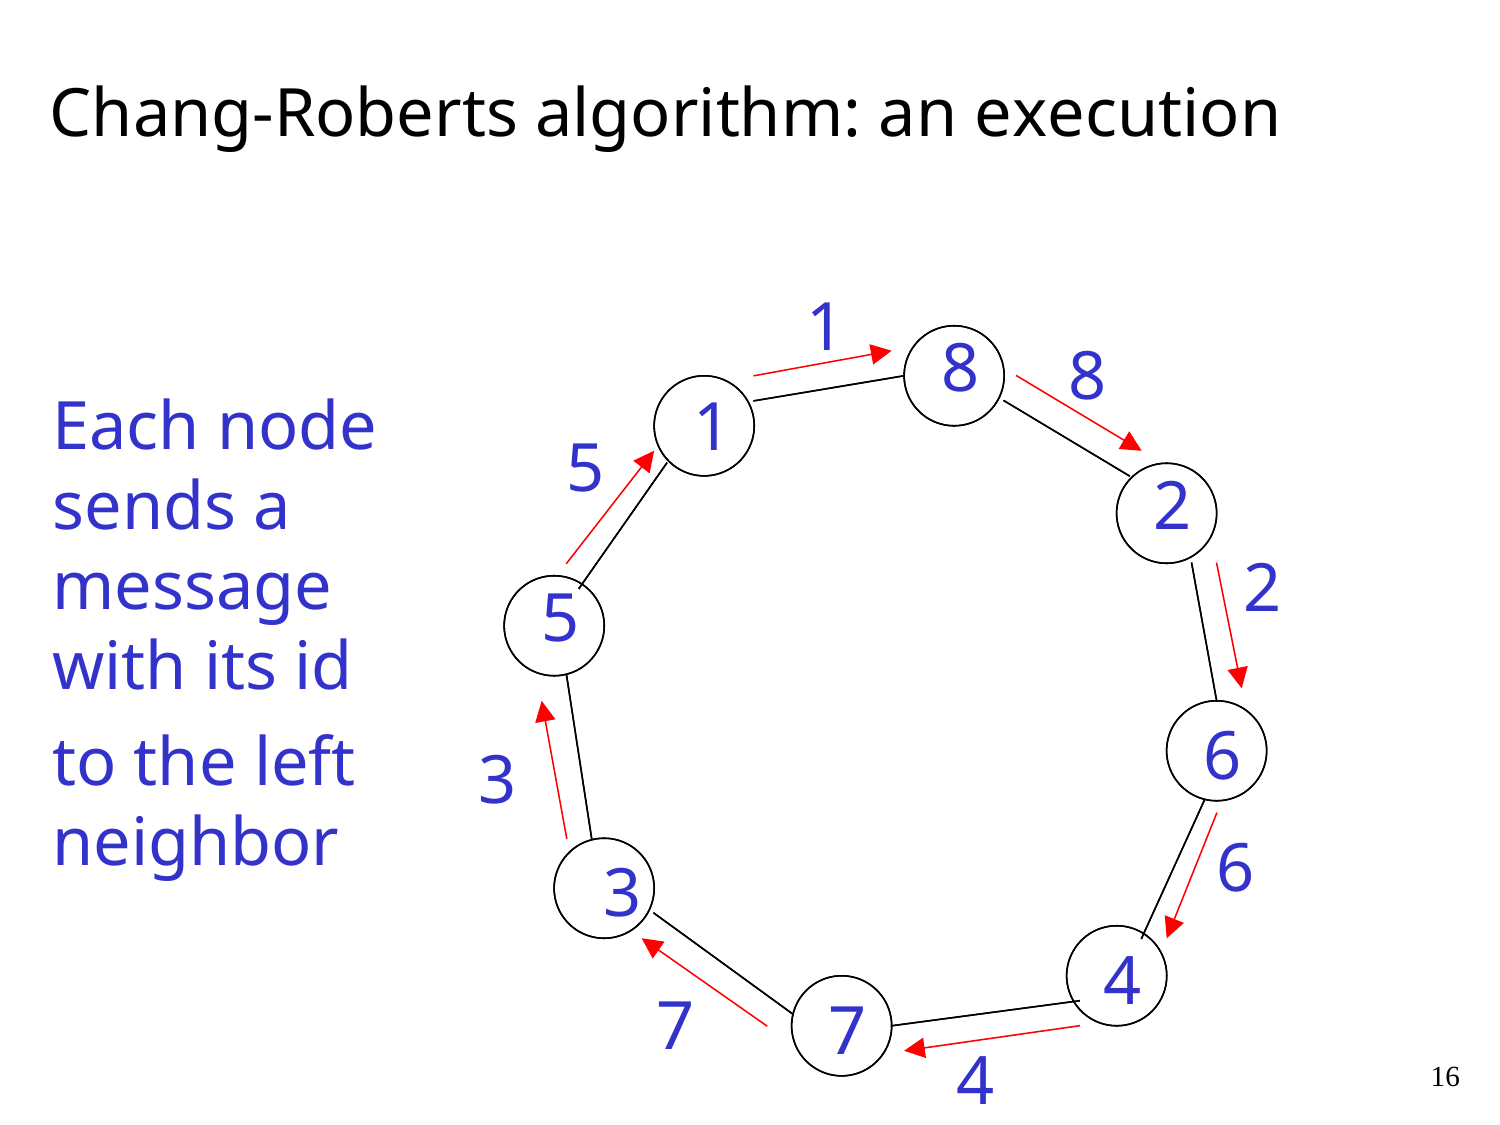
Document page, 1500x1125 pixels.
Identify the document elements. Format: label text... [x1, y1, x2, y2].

text_box 4 [1130, 1007, 1158, 1026]
text_box 5 [526, 577, 595, 663]
text_box <number> [1162, 1049, 1476, 1101]
text_box 5 [551, 416, 620, 513]
text_box Each node sends a message with its id to the left neighbor [37, 374, 451, 887]
text_box 4 [1146, 929, 1158, 944]
text_box 3 [619, 842, 658, 938]
text_box 5 [526, 567, 592, 582]
text_box 1 [728, 454, 748, 472]
text_box 7 [855, 1057, 883, 1076]
text_box 6 [1239, 704, 1258, 719]
text_box 1 [679, 375, 694, 381]
text_box 7 [814, 1070, 828, 1076]
text_box 6 [1189, 704, 1258, 799]
text_box 4 [1089, 929, 1158, 1024]
text_box 1 [791, 275, 860, 372]
text_box 3 [589, 842, 653, 937]
text_box 4 [1089, 1019, 1104, 1026]
text_box 3 [464, 729, 533, 825]
text_box 6 [1230, 782, 1258, 801]
text_box 7 [641, 974, 710, 1071]
text_box 4 [941, 1029, 1010, 1125]
text_box 6 [1189, 794, 1203, 801]
text_box 5 [584, 569, 595, 594]
text_box 7 [864, 979, 883, 994]
text_box 2 [1139, 454, 1208, 482]
text_box 6 [1201, 817, 1270, 913]
text_box 1 [715, 375, 748, 398]
text_box 7 [814, 979, 883, 1075]
text_box Chang-Roberts algorithm: an execution [34, 62, 1298, 158]
text_box 8 [1054, 325, 1123, 422]
text_box 2 [1229, 537, 1298, 633]
text_box 1 [679, 377, 748, 472]
text_box 2 [1139, 465, 1208, 551]
text_box 8 [926, 327, 995, 413]
text_box 8 [926, 317, 995, 344]
